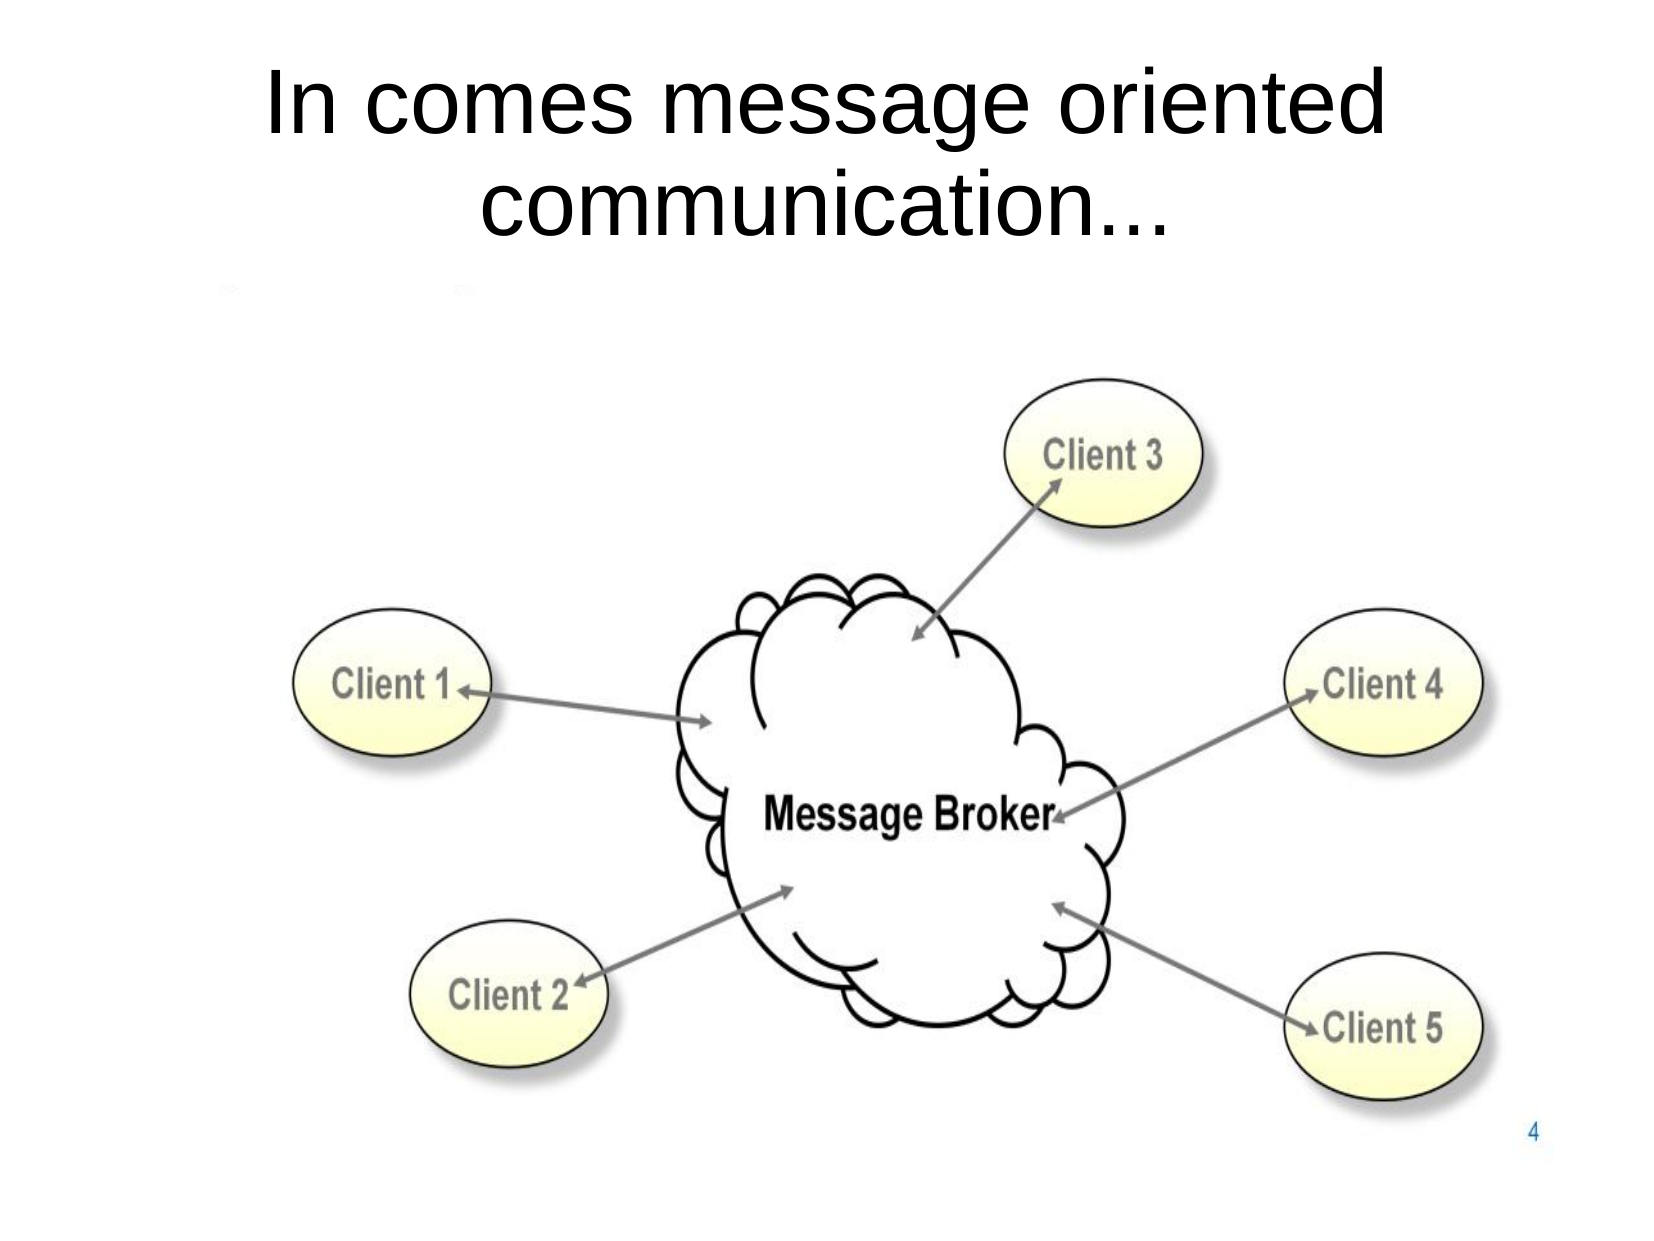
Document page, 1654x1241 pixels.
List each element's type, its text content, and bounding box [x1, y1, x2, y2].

title In comes message oriented communication... [82, 49, 1571, 257]
picture [75, 285, 1591, 1171]
